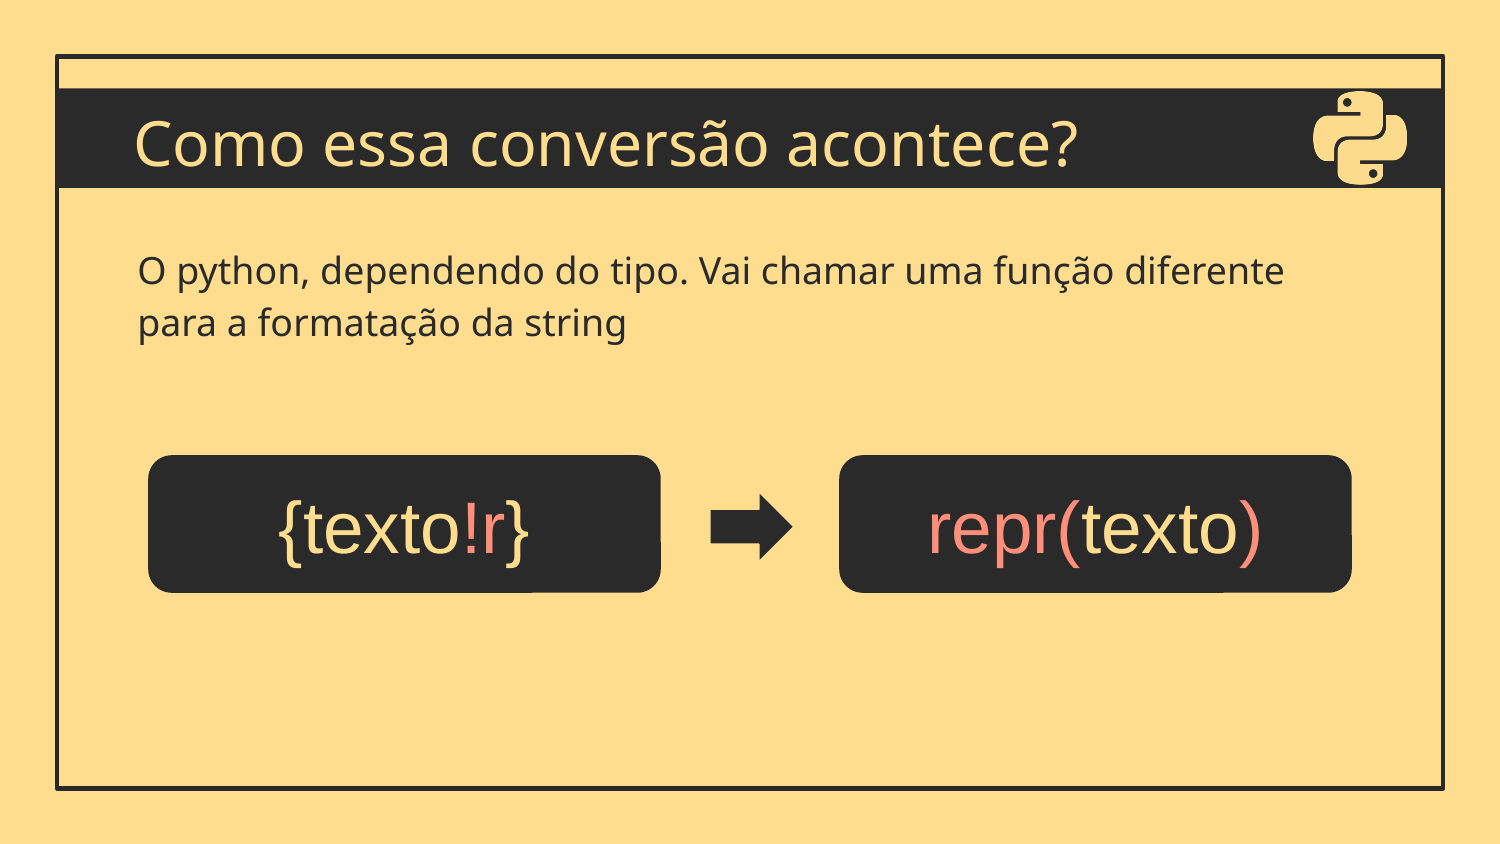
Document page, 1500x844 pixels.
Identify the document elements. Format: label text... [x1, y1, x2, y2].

list O python, dependendo do tipo. Vai chamar uma função diferente para a formatação da string [122, 225, 1378, 747]
picture [1313, 91, 1407, 185]
text_box repr(texto) [840, 455, 1352, 593]
text_box [709, 491, 794, 562]
title Como essa conversão acontece? [118, 88, 1142, 188]
text_box {texto!r} [148, 455, 661, 593]
